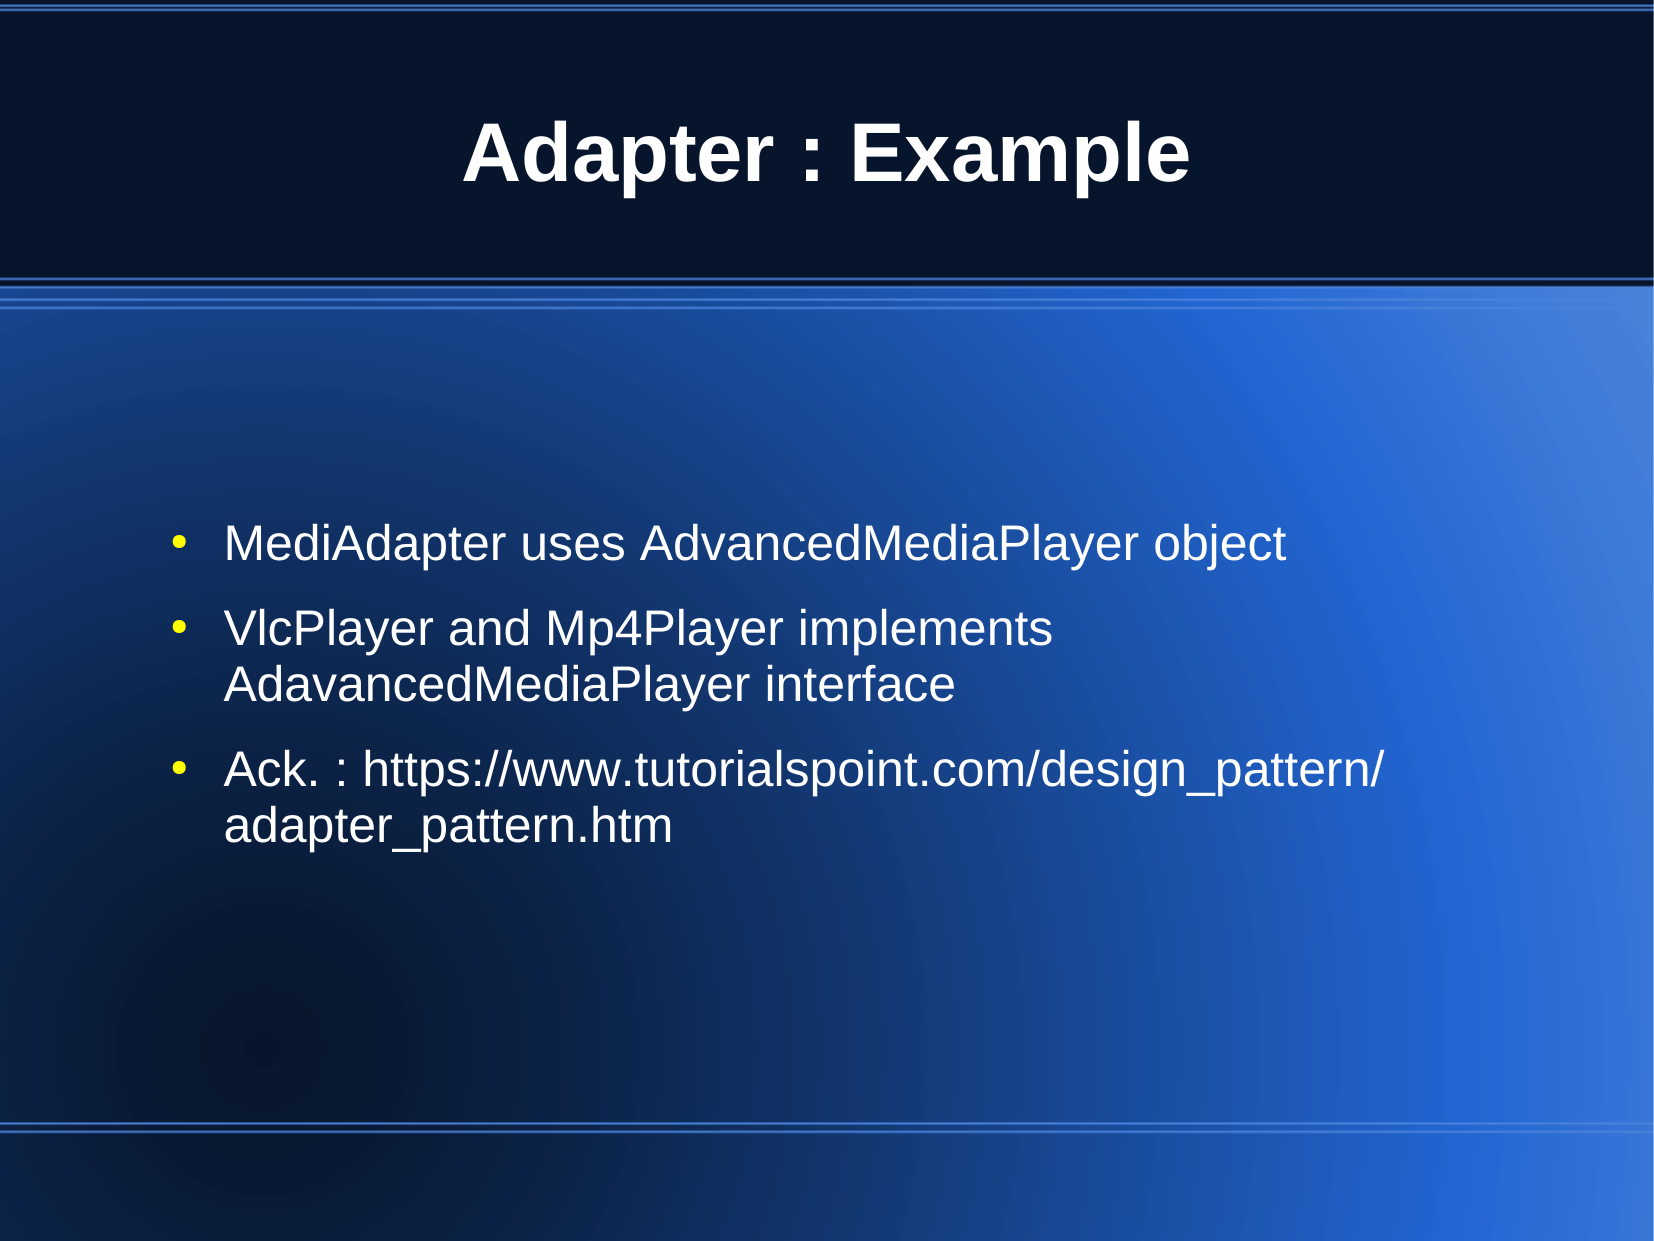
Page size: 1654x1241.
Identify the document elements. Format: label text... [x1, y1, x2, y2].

title Adapter : Example [82, 49, 1571, 257]
list MediAdapter uses AdvancedMediaPlayer object VlcPlayer and Mp4Player implements AdavancedMediaPlayer interface Ack. : https://www.tutorialspoint.com/design_pattern/adapter_pattern.htm [152, 344, 1534, 1127]
picture [0, 0, 1654, 1241]
